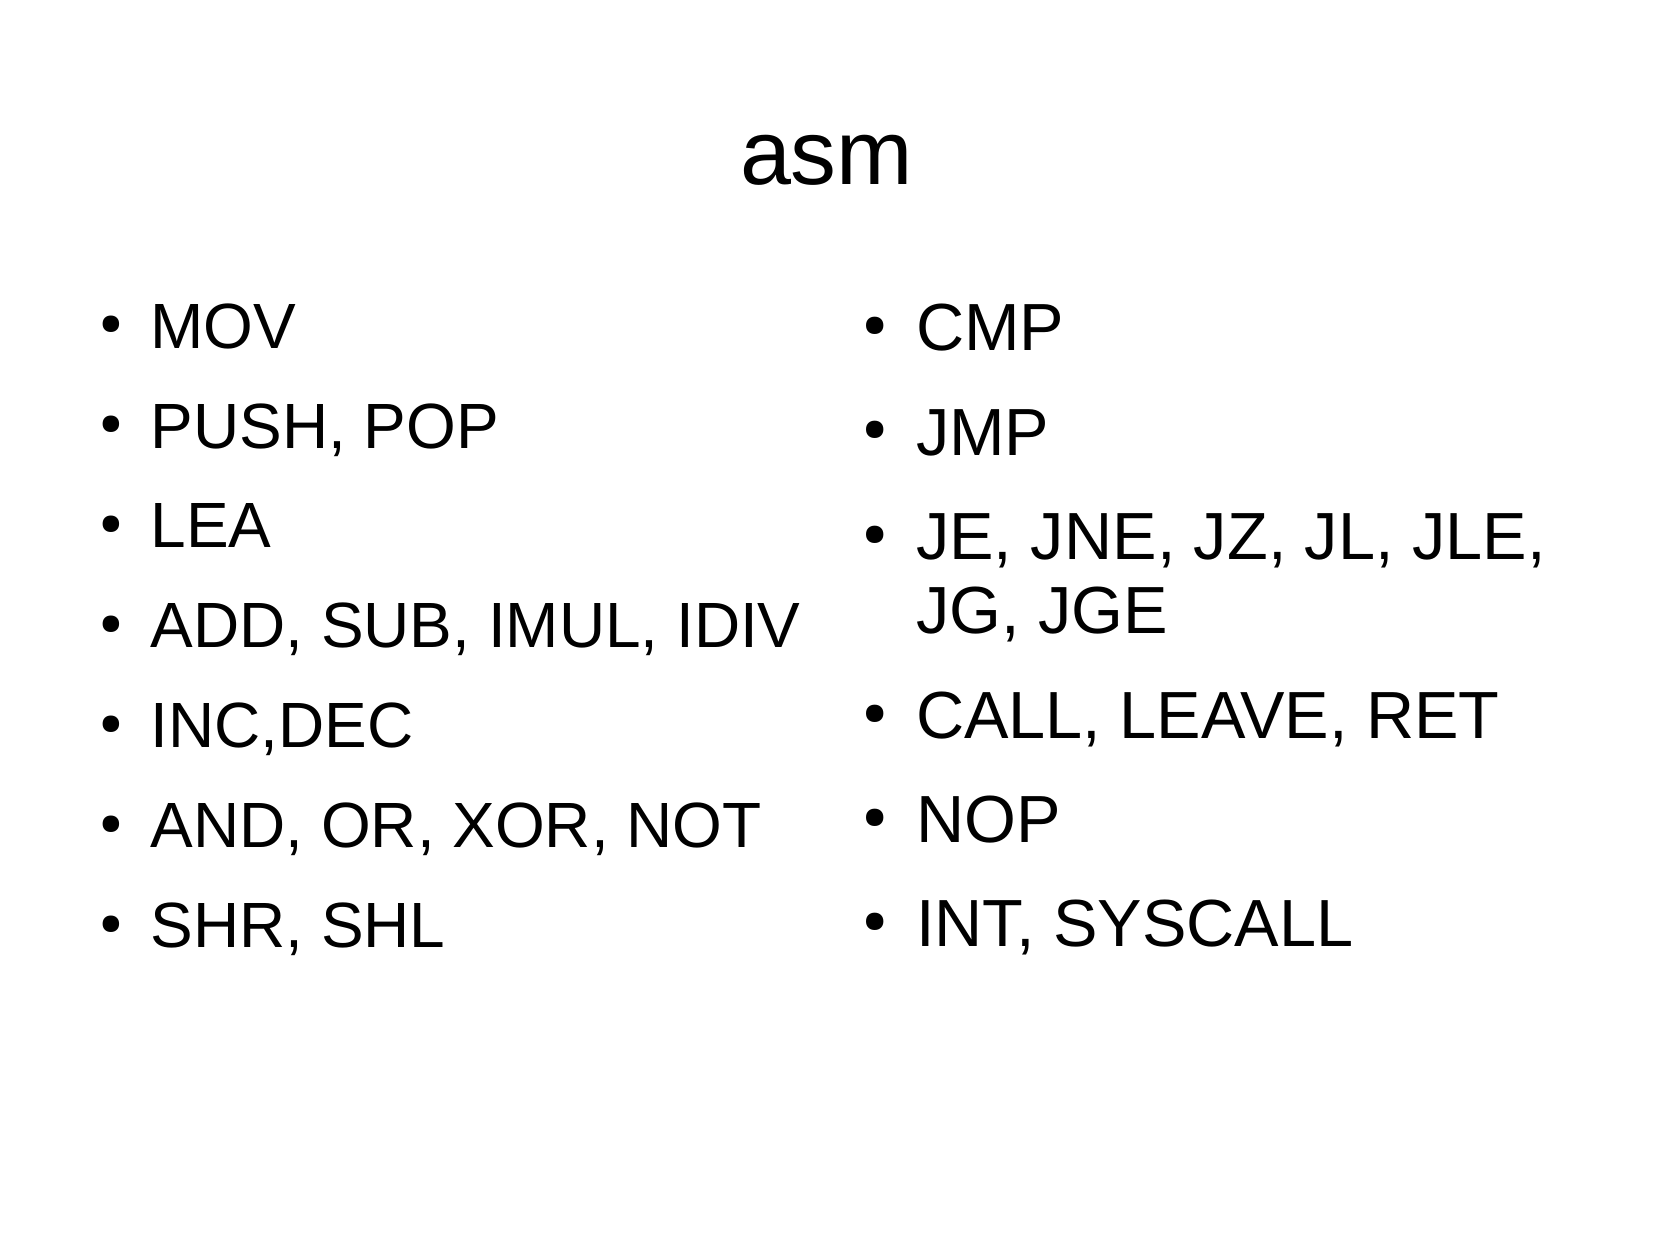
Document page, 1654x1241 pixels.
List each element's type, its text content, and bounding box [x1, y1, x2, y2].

list MOV PUSH, POP LEA ADD, SUB, IMUL, IDIV INC,DEC AND, OR, XOR, NOT SHR, SHL [82, 290, 809, 1010]
title asm [82, 49, 1571, 257]
list CMP JMP JE, JNE, JZ, JL, JLE, JG, JGE CALL, LEAVE, RET NOP INT, SYSCALL [845, 290, 1572, 1010]
